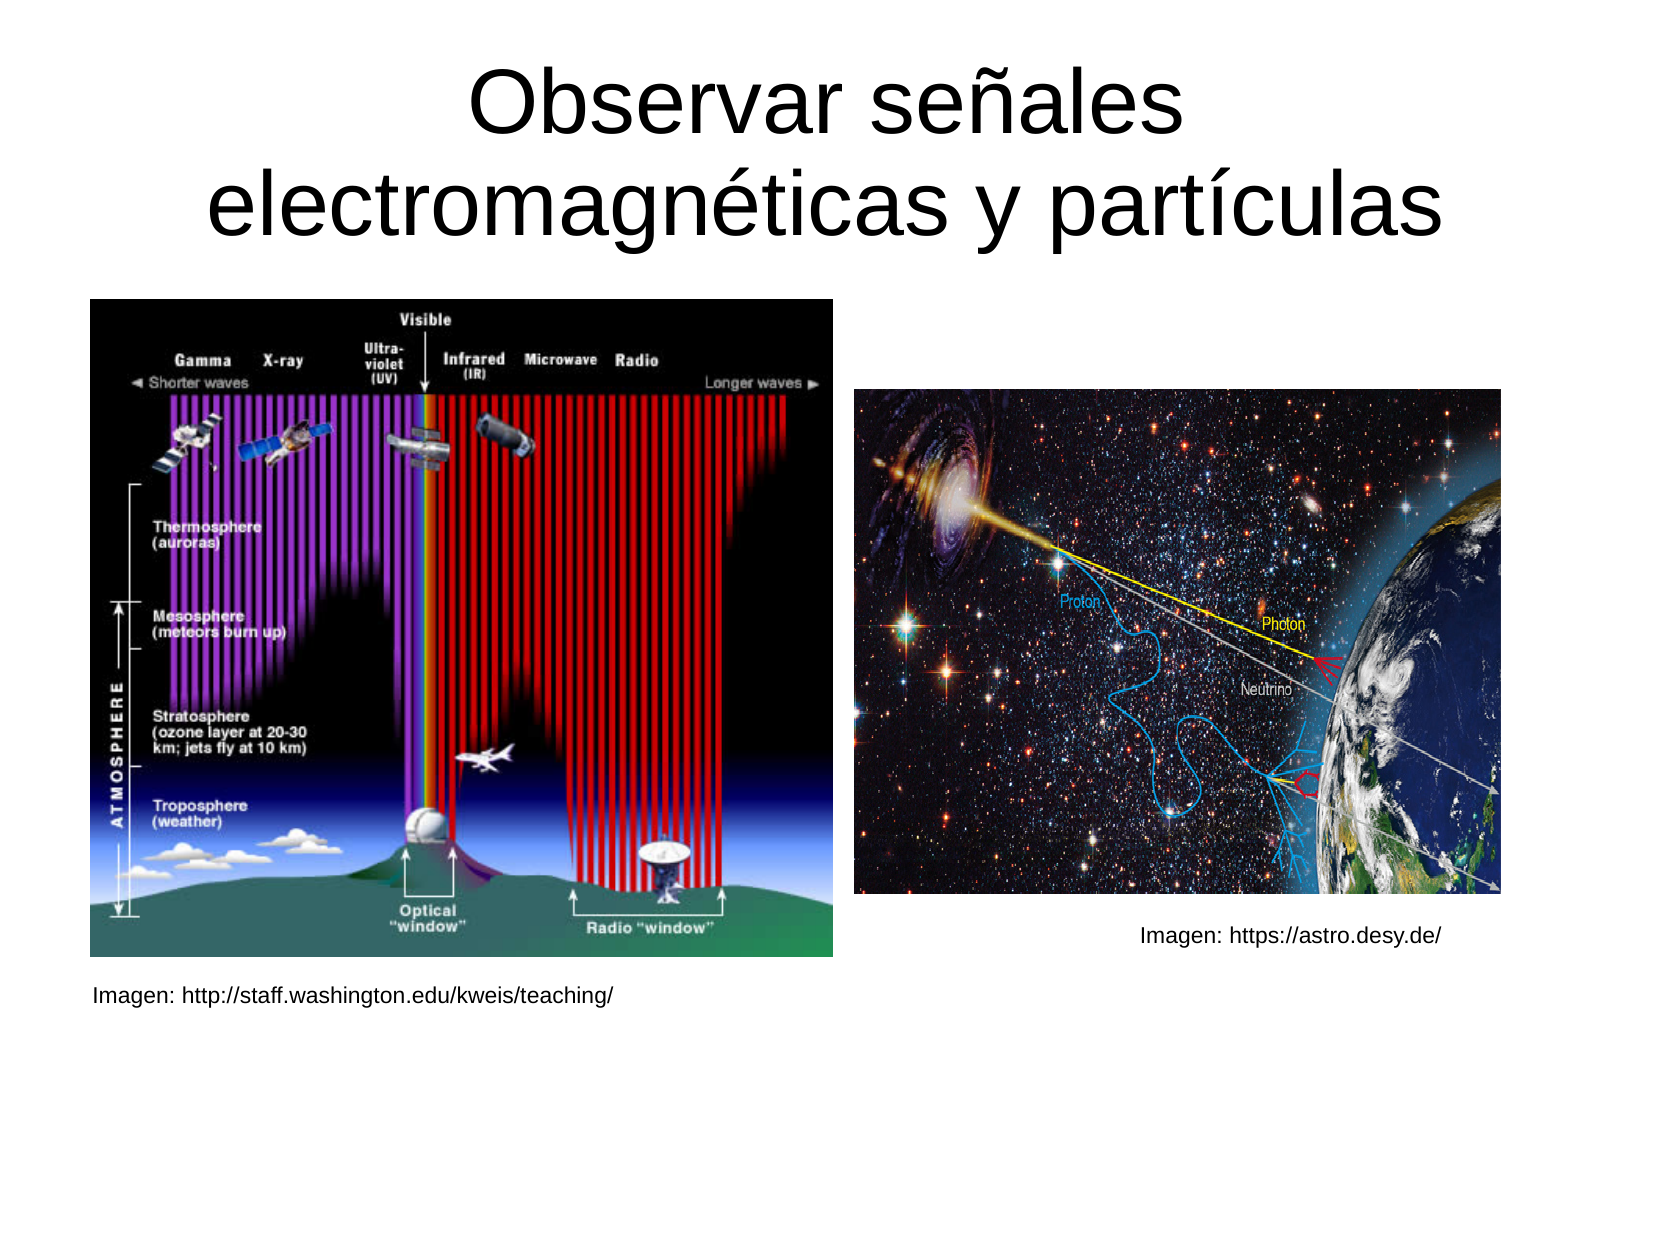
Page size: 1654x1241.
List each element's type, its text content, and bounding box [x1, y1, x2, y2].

picture [90, 299, 833, 957]
text_box Imagen: https://astro.desy.de/ [1125, 915, 1501, 972]
picture [854, 389, 1501, 894]
title Observar señales electromagnéticas y partículas [82, 49, 1571, 257]
text_box Imagen: http://staff.washington.edu/kweis/teaching/ [77, 975, 811, 1032]
